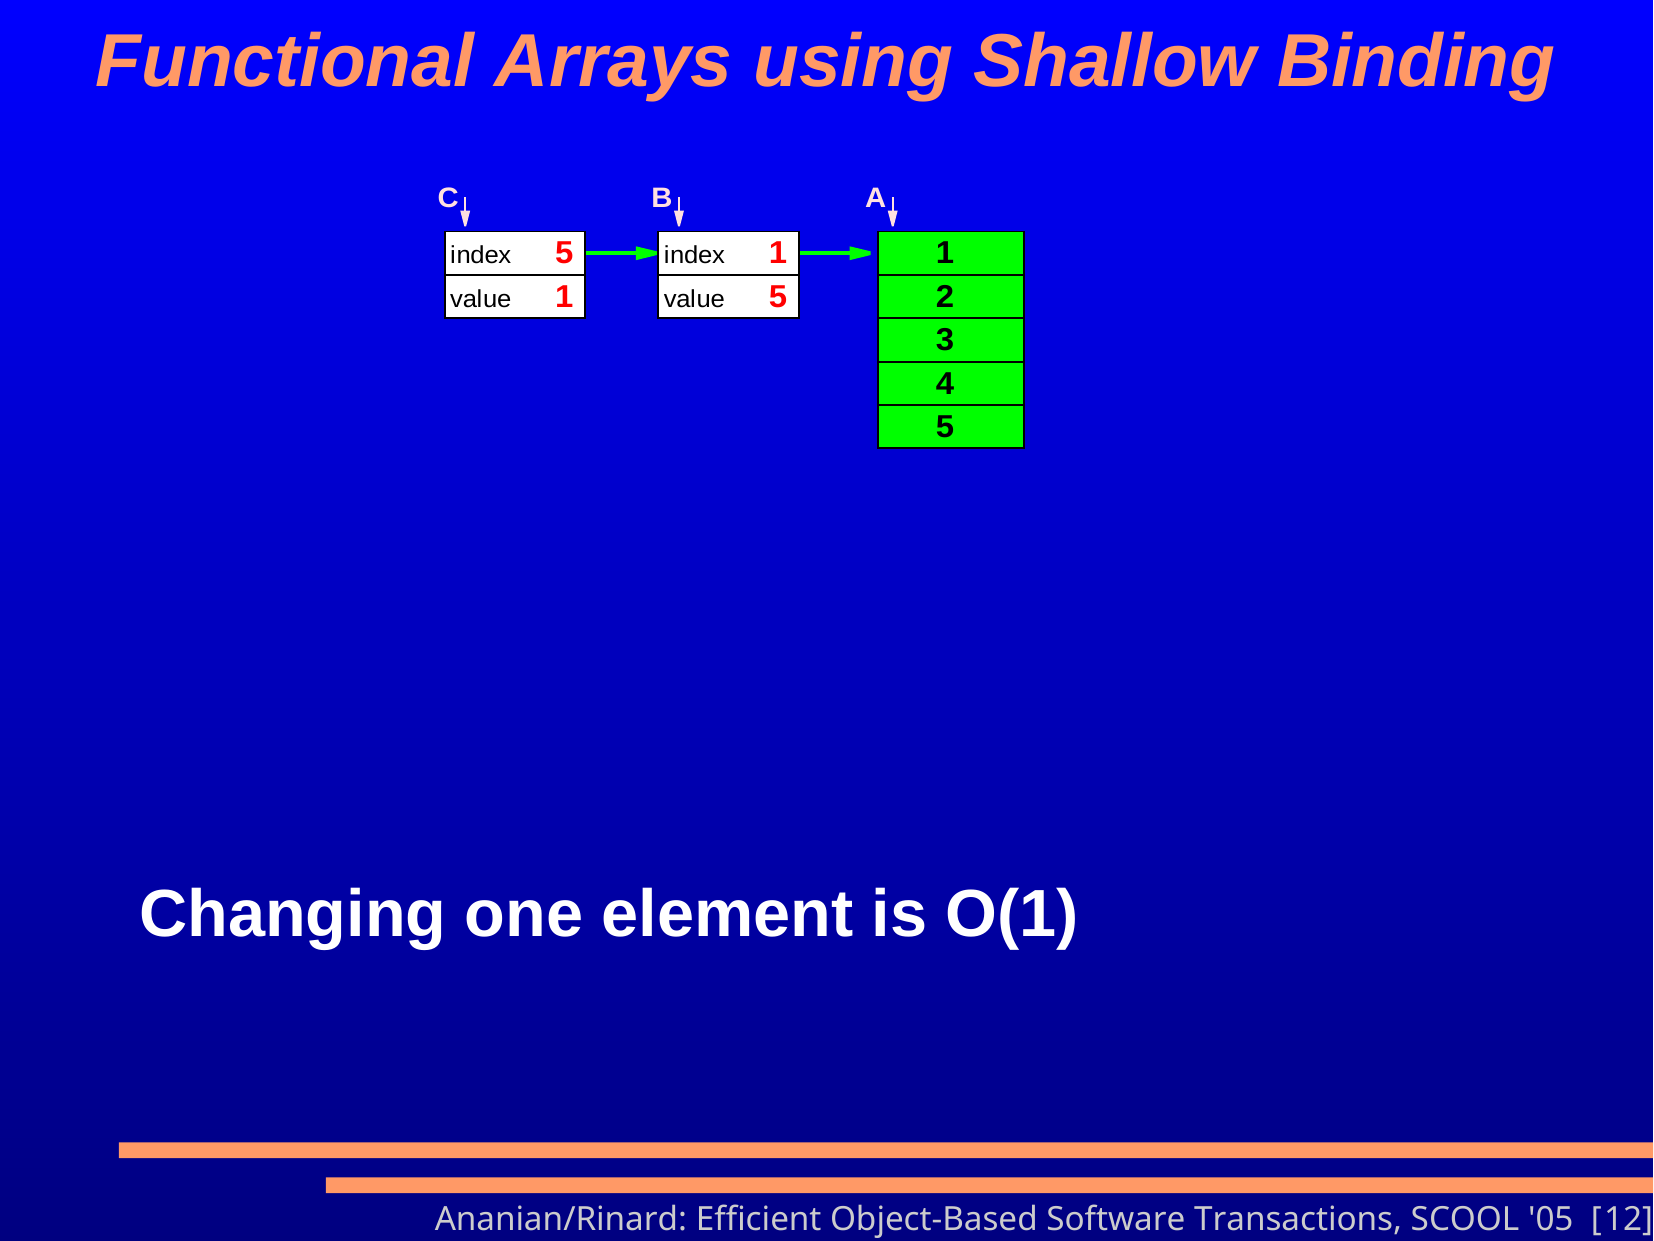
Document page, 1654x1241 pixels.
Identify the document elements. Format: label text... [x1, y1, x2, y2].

picture [421, 175, 1278, 476]
list Changing one element is O(1) [121, 875, 1561, 1133]
title Functional Arrays using Shallow Binding [0, 0, 1653, 121]
